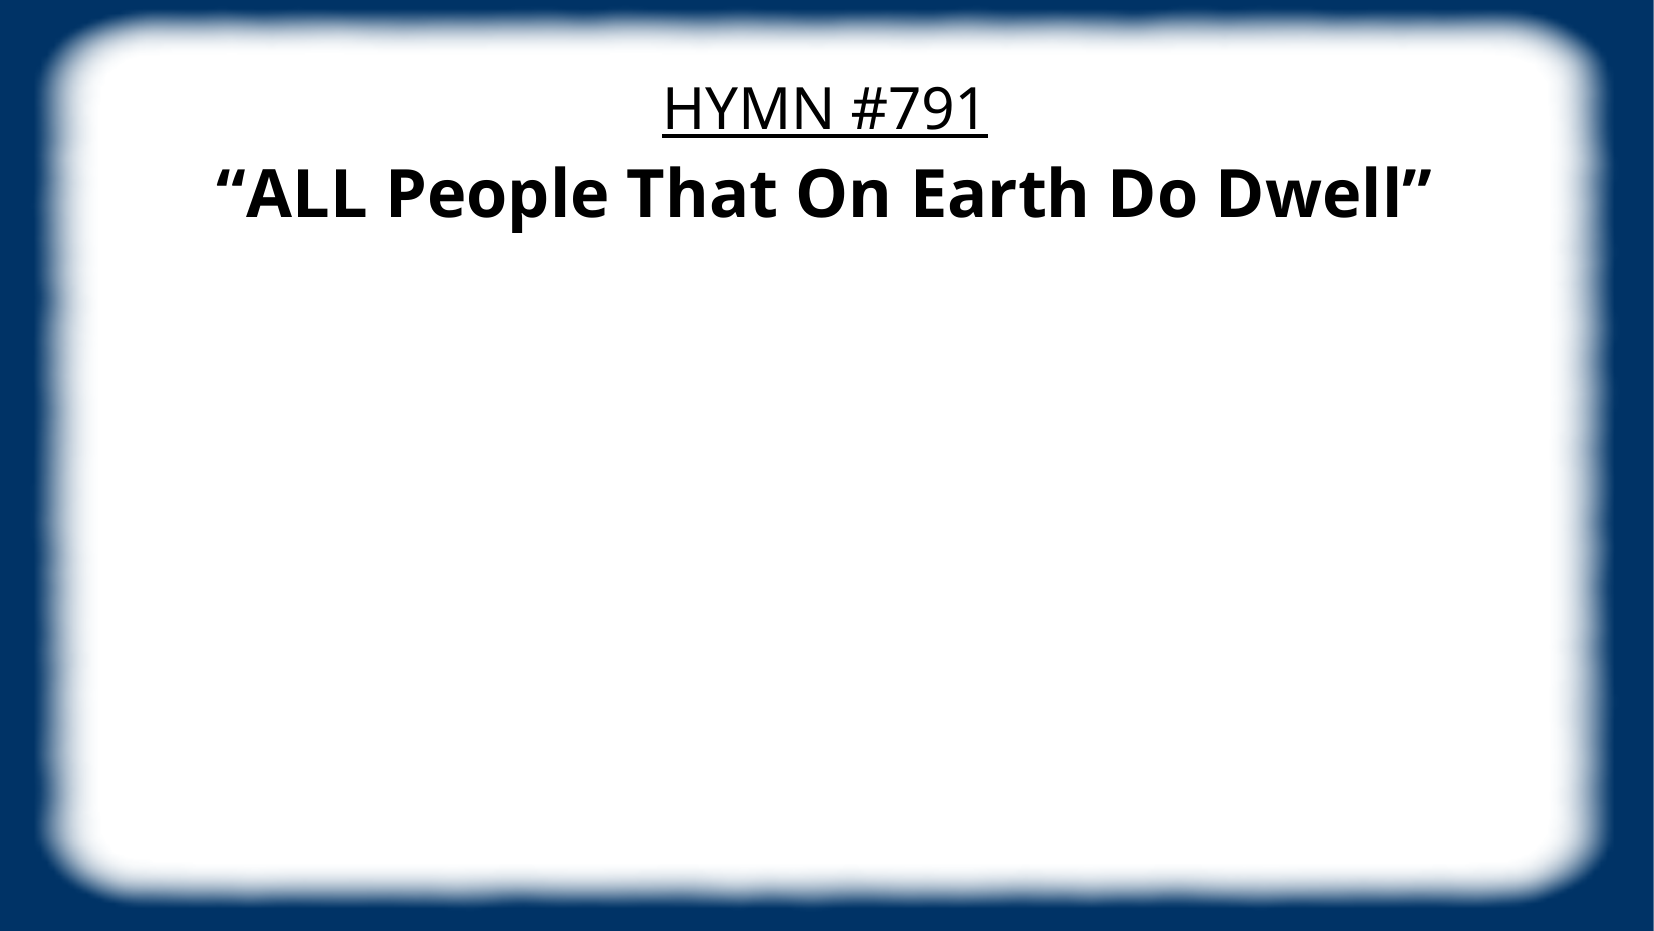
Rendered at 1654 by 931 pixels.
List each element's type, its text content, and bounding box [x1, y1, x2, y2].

picture [0, 0, 1654, 931]
text_box HYMN #791 “ALL People That On Earth Do Dwell” [105, 60, 1546, 241]
